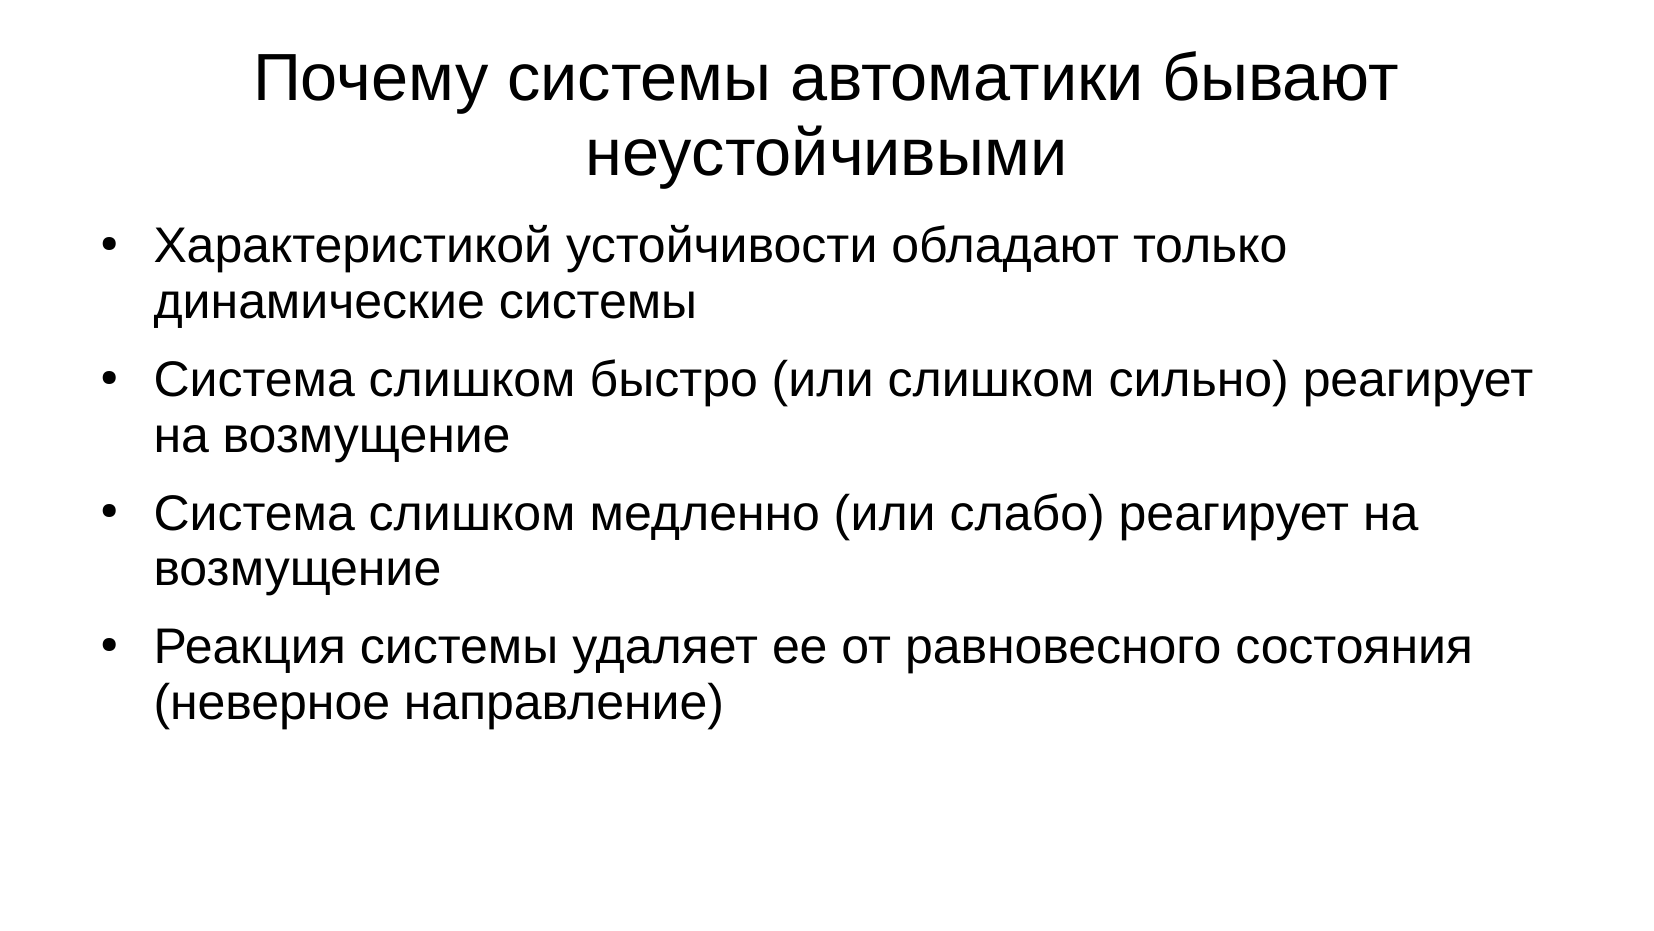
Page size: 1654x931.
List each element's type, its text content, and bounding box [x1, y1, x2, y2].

list Характеристикой устойчивости обладают только динамические системы Система слишком быстро (или слишком сильно) реагирует на возмущение Система слишком медленно (или слабо) реагирует на возмущение Реакция системы удаляет ее от равновесного состояния (неверное направление) [82, 217, 1571, 857]
title Почему системы автоматики бывают неустойчивыми [82, 37, 1571, 193]
